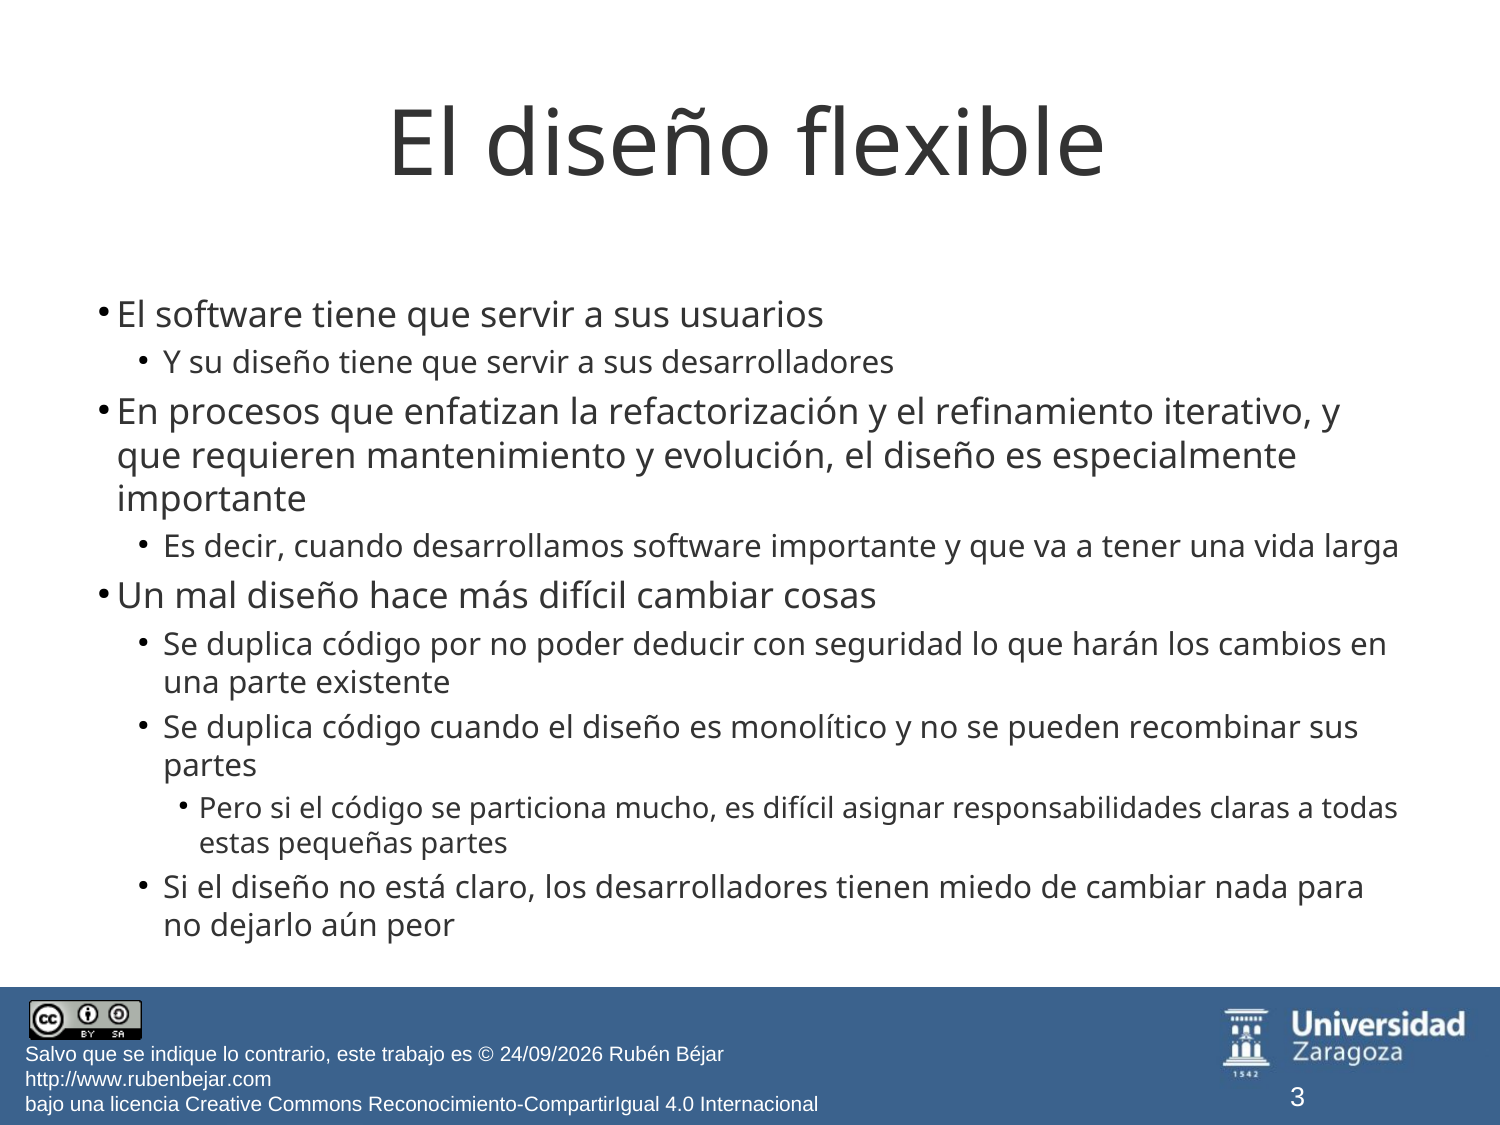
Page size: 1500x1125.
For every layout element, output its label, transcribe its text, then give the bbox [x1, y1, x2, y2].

picture [0, 987, 1500, 1125]
list El software tiene que servir a sus usuarios Y su diseño tiene que servir a sus desarrolladores En procesos que enfatizan la refactorización y el refinamiento iterativo, y que requieren mantenimiento y evolución, el diseño es especialmente importante Es decir, cuando desarrollamos software importante y que va a tener una vida larga Un mal diseño hace más difícil cambiar cosas Se duplica código por no poder deducir con seguridad lo que harán los cambios en una parte existente Se duplica código cuando el diseño es monolítico y no se pueden recombinar sus partes Pero si el código se particiona mucho, es difícil asignar responsabilidades claras a todas estas pequeñas partes Si el diseño no está claro, los desarrolladores tienen miedo de cambiar nada para no dejarlo aún peor [82, 283, 1418, 957]
title El diseño flexible [74, 21, 1420, 257]
